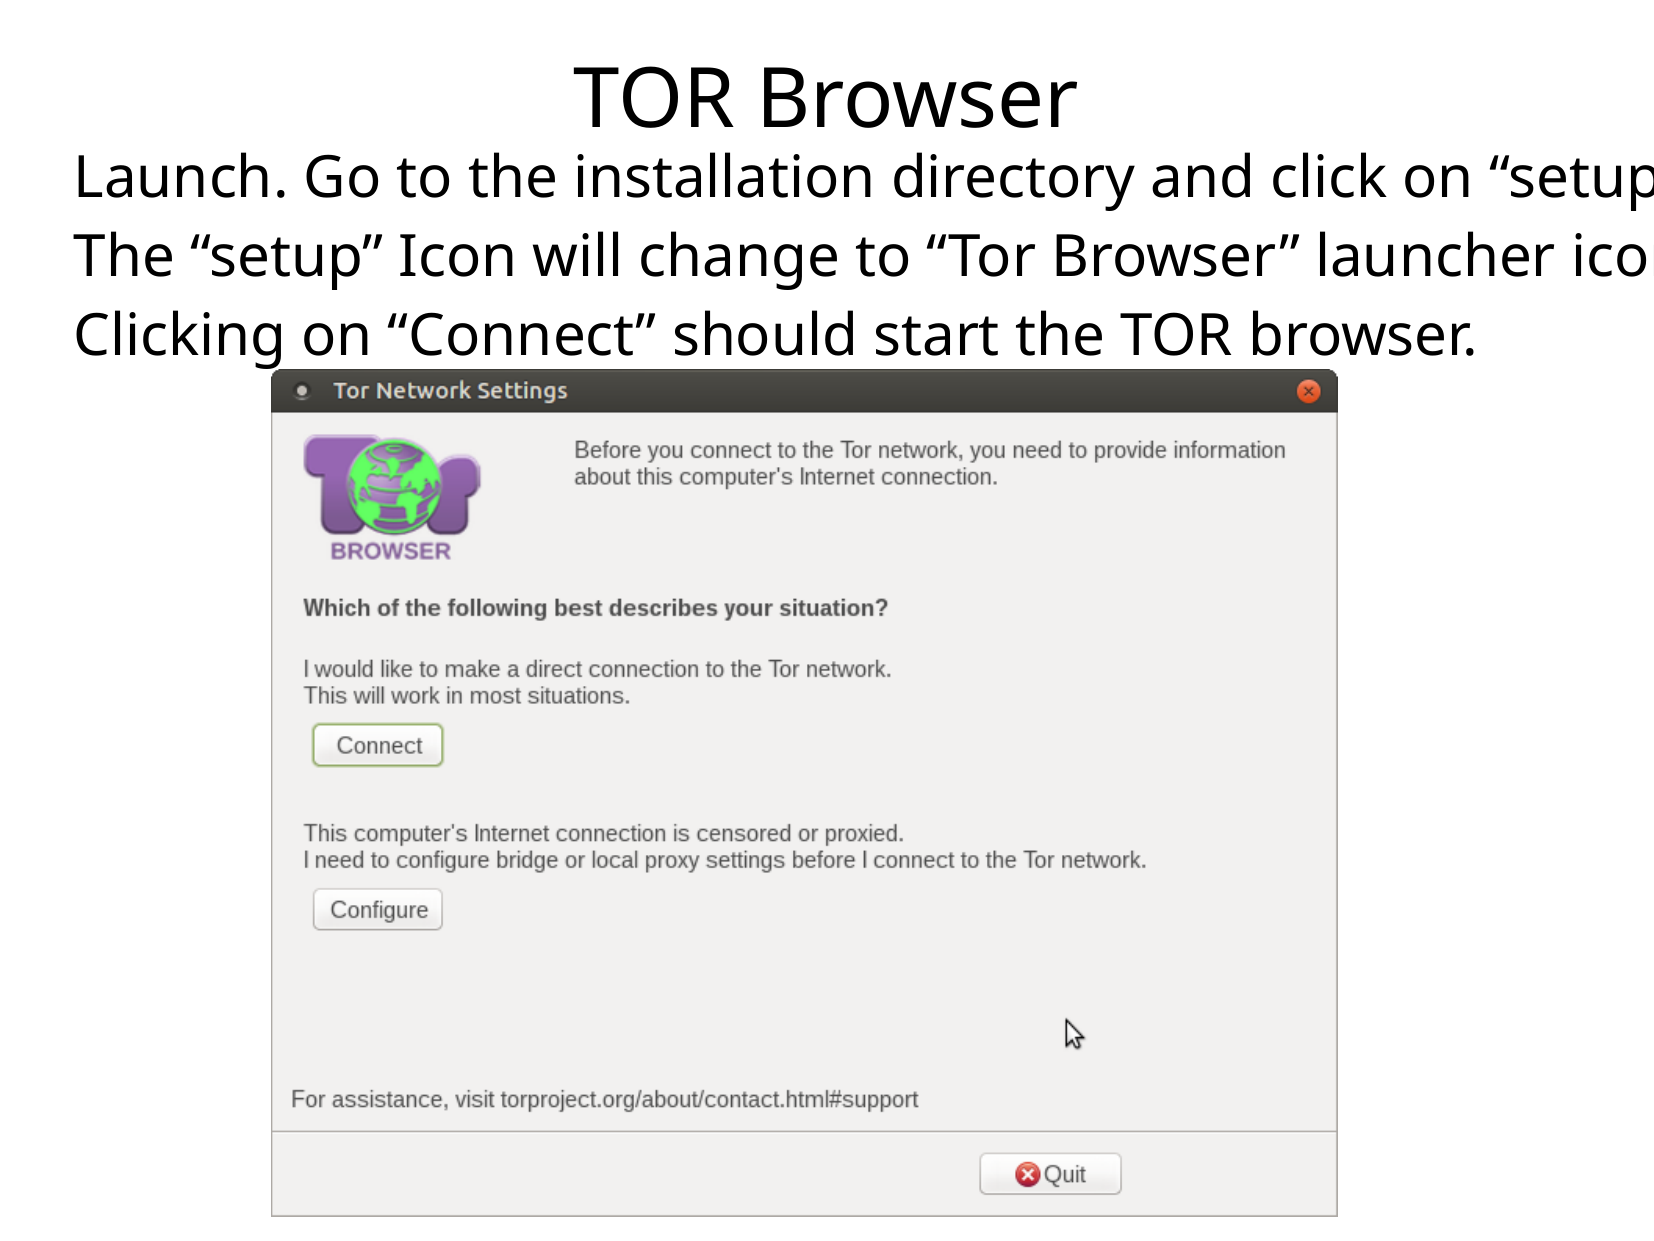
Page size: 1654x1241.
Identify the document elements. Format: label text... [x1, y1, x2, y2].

title TOR Browser [82, 49, 1571, 142]
picture [271, 369, 1338, 1217]
text_box Launch. Go to the installation directory and click on “setup”. The “setup” Icon will change to “Tor Browser” launcher icon. Clicking on “Connect” should start the TOR browser. [59, 188, 1571, 319]
